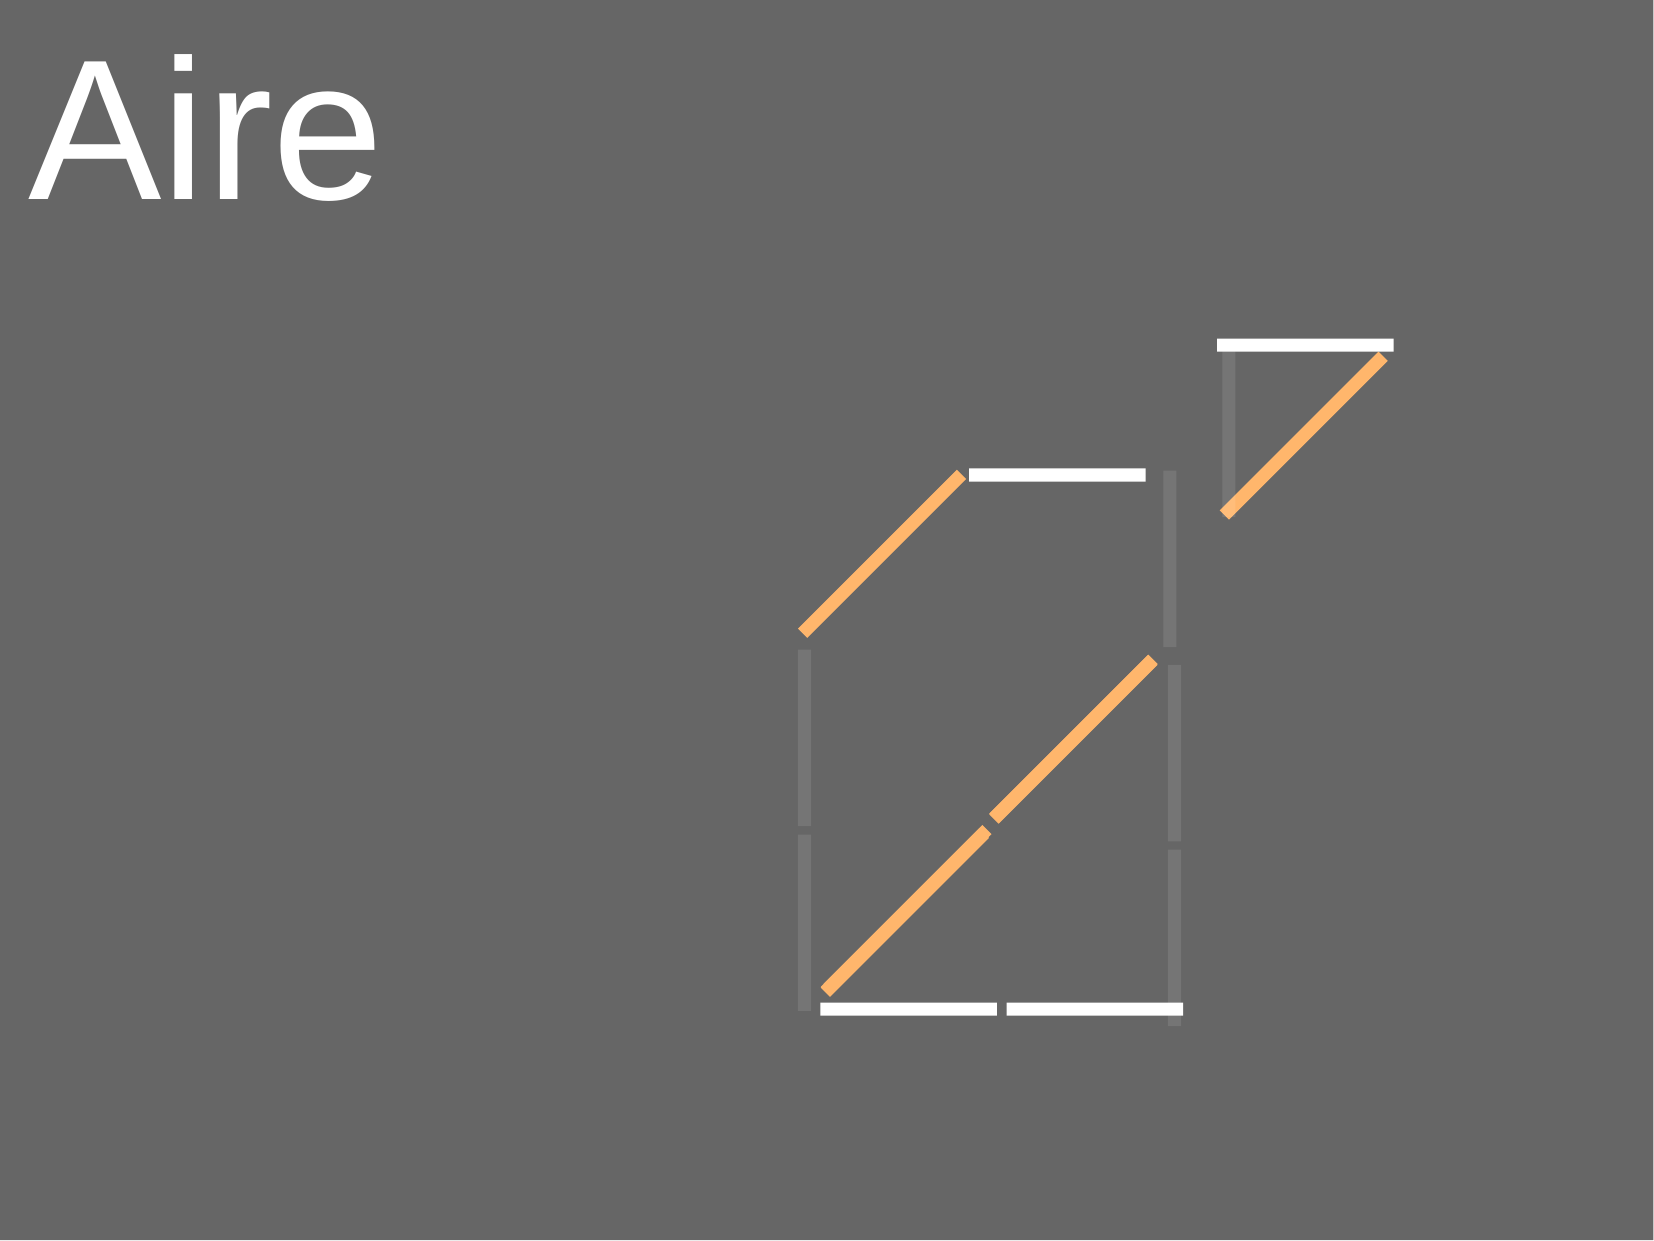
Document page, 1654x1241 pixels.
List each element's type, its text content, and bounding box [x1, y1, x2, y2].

title Aire [23, 0, 390, 260]
text_box [0, 0, 1654, 1241]
